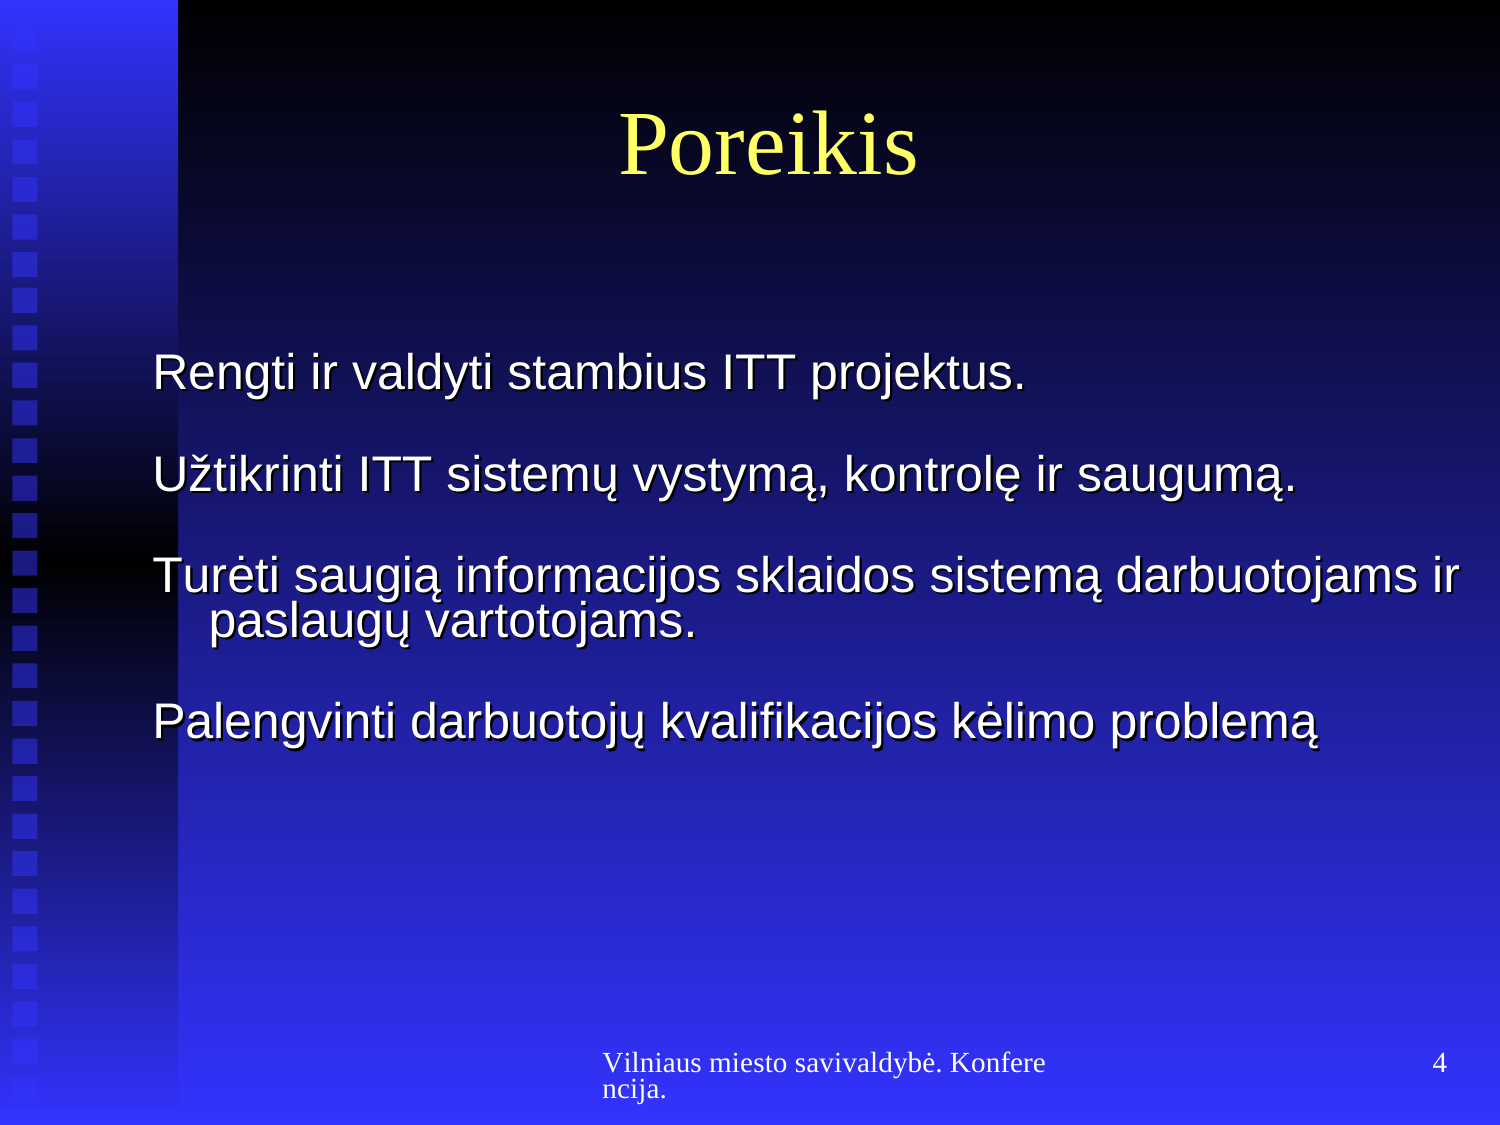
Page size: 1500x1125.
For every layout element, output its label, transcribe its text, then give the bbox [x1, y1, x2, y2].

text_box Rengti ir valdyti stambius ITT projektus. Užtikrinti ITT sistemų vystymą, kontrolę ir saugumą. Turėti saugią informacijos sklaidos sistemą darbuotojams ir paslaugų vartotojams. Palengvinti darbuotojų kvalifikacijos kėlimo problemą [137, 287, 1500, 901]
text_box Poreikis [99, 49, 1438, 238]
